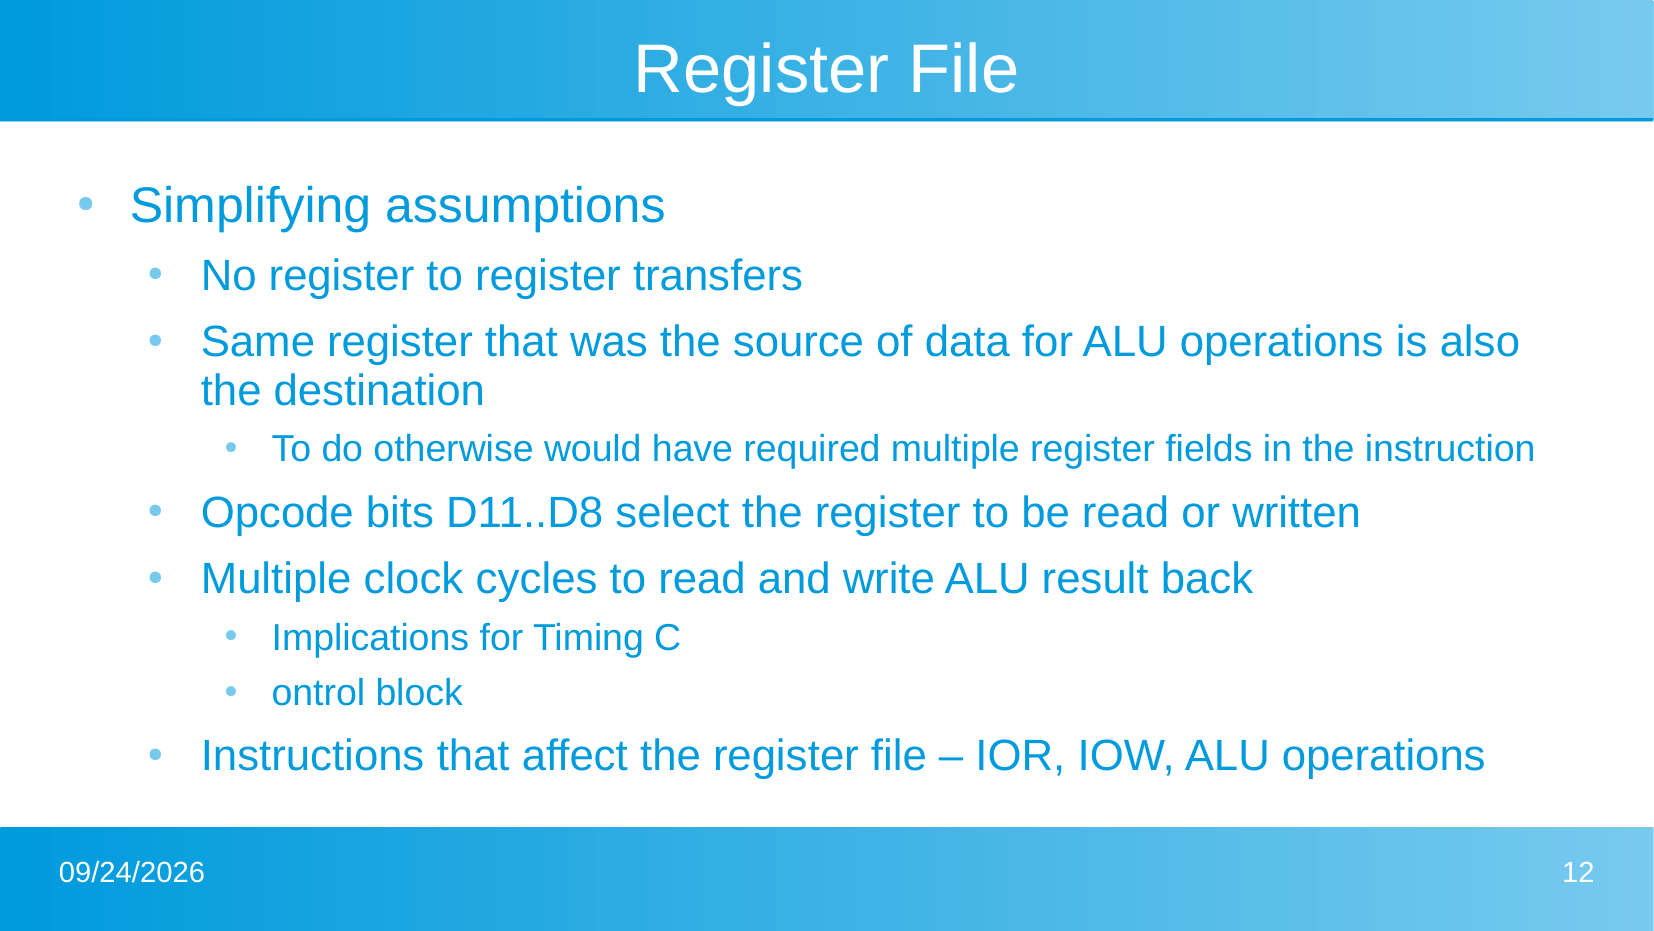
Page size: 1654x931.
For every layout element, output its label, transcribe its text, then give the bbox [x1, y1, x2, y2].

title Register File [59, 29, 1595, 108]
list Simplifying assumptions No register to register transfers Same register that was the source of data for ALU operations is also the destination To do otherwise would have required multiple register fields in the instruction Opcode bits D11..D8 select the register to be read or written Multiple clock cycles to read and write ALU result back Implications for Timing C ontrol block Instructions that affect the register file – IOR, IOW, ALU operations [59, 177, 1595, 768]
